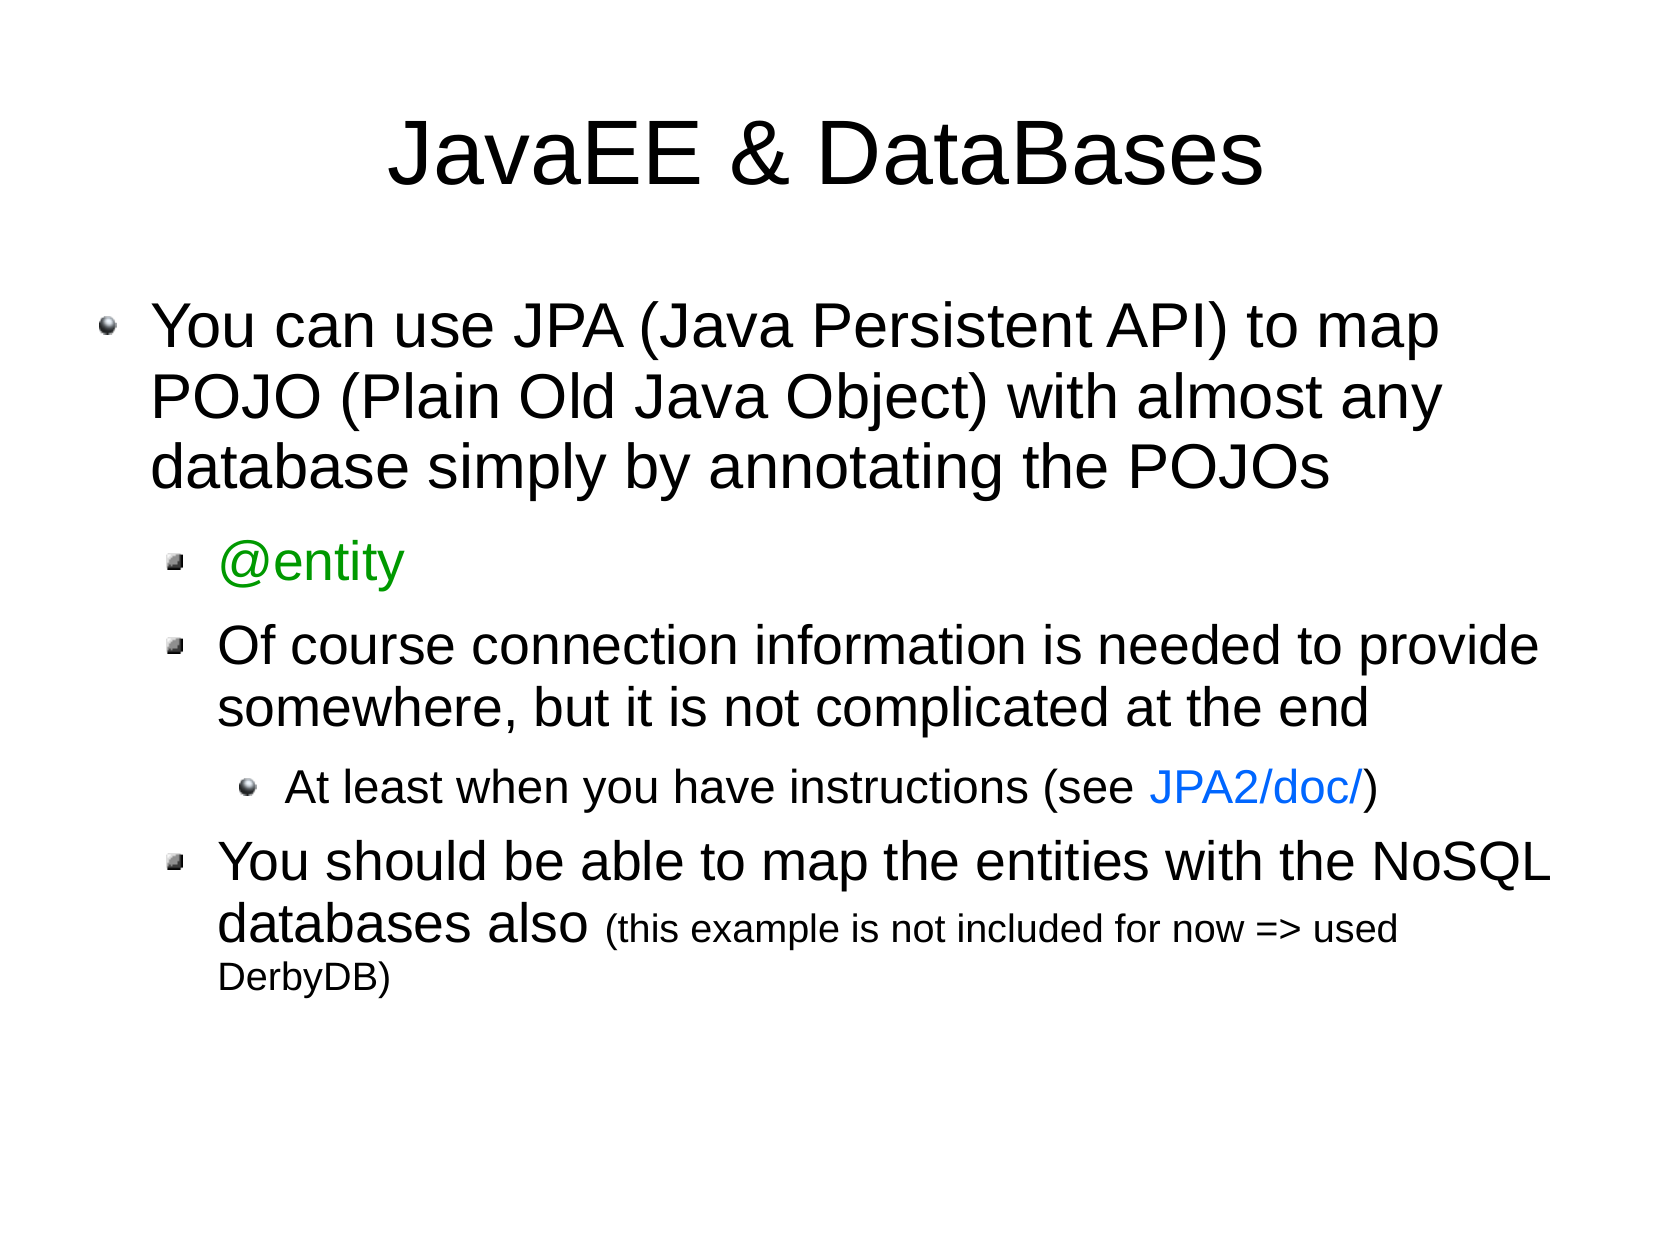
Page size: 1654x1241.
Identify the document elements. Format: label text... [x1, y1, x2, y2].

title JavaEE & DataBases [82, 49, 1571, 257]
list You can use JPA (Java Persistent API) to map POJO (Plain Old Java Object) with almost any database simply by annotating the POJOs @entity Of course connection information is needed to provide somewhere, but it is not complicated at the end At least when you have instructions (see JPA2/doc/) You should be able to map the entities with the NoSQL databases also (this example is not included for now => used DerbyDB) [82, 290, 1571, 1010]
